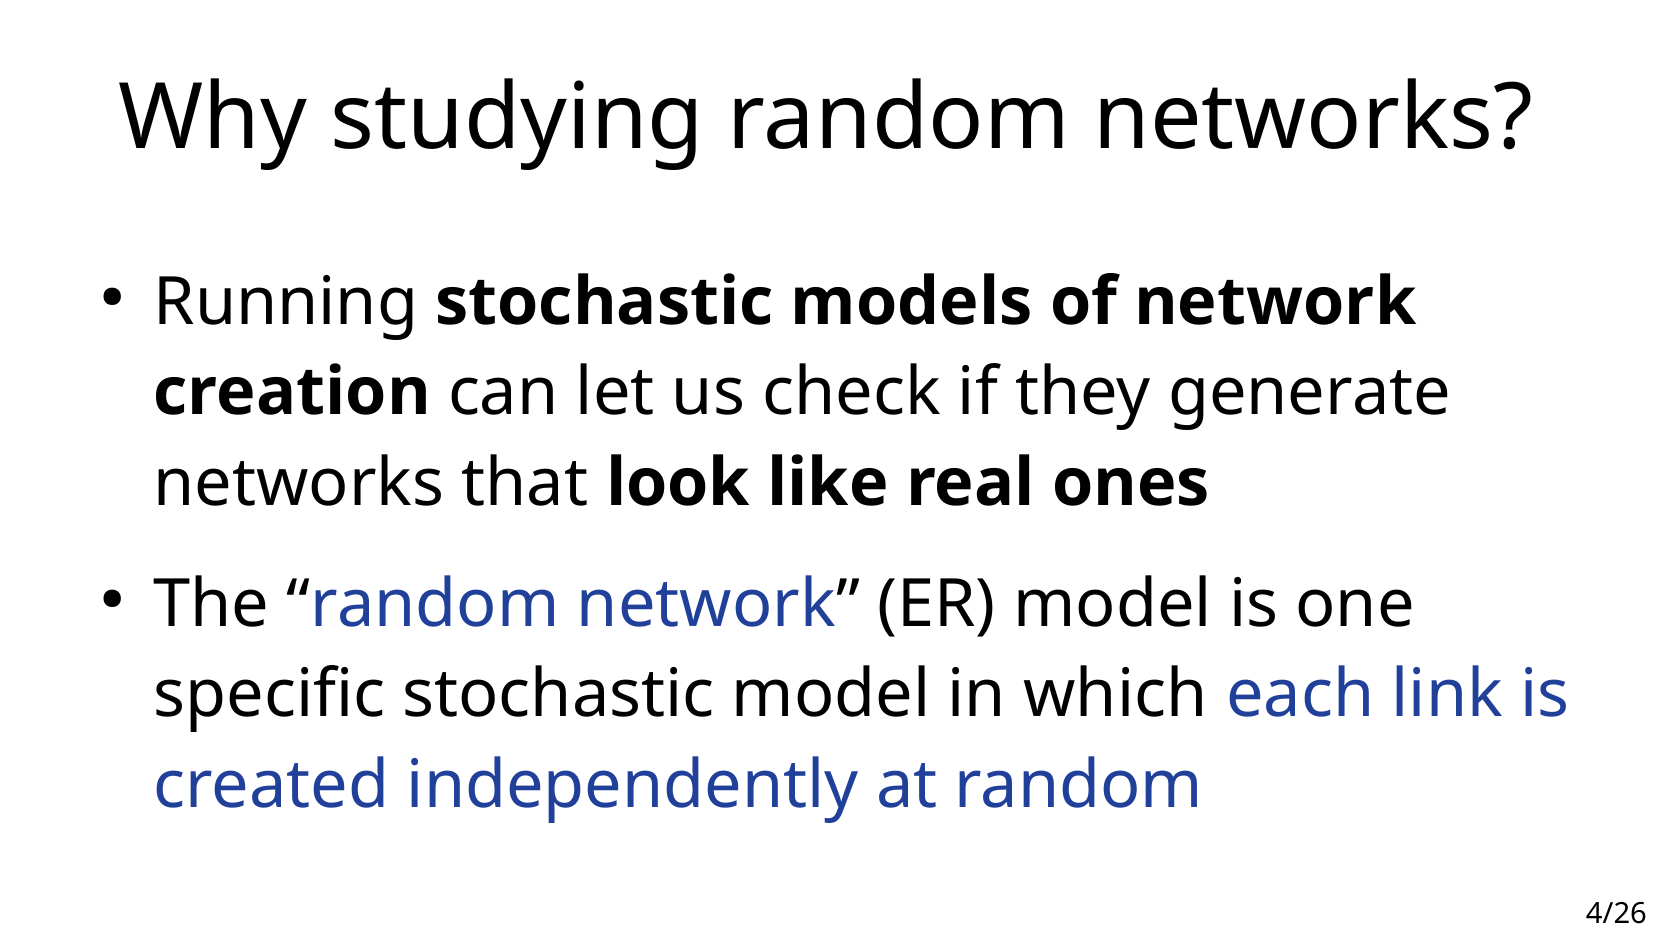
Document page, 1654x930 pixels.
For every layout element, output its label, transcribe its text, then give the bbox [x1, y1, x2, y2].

title Why studying random networks? [82, 1, 1571, 225]
list Running stochastic models of network creation can let us check if they generate networks that look like real ones The “random network” (ER) model is one specific stochastic model in which each link is created independently at random [82, 252, 1571, 871]
